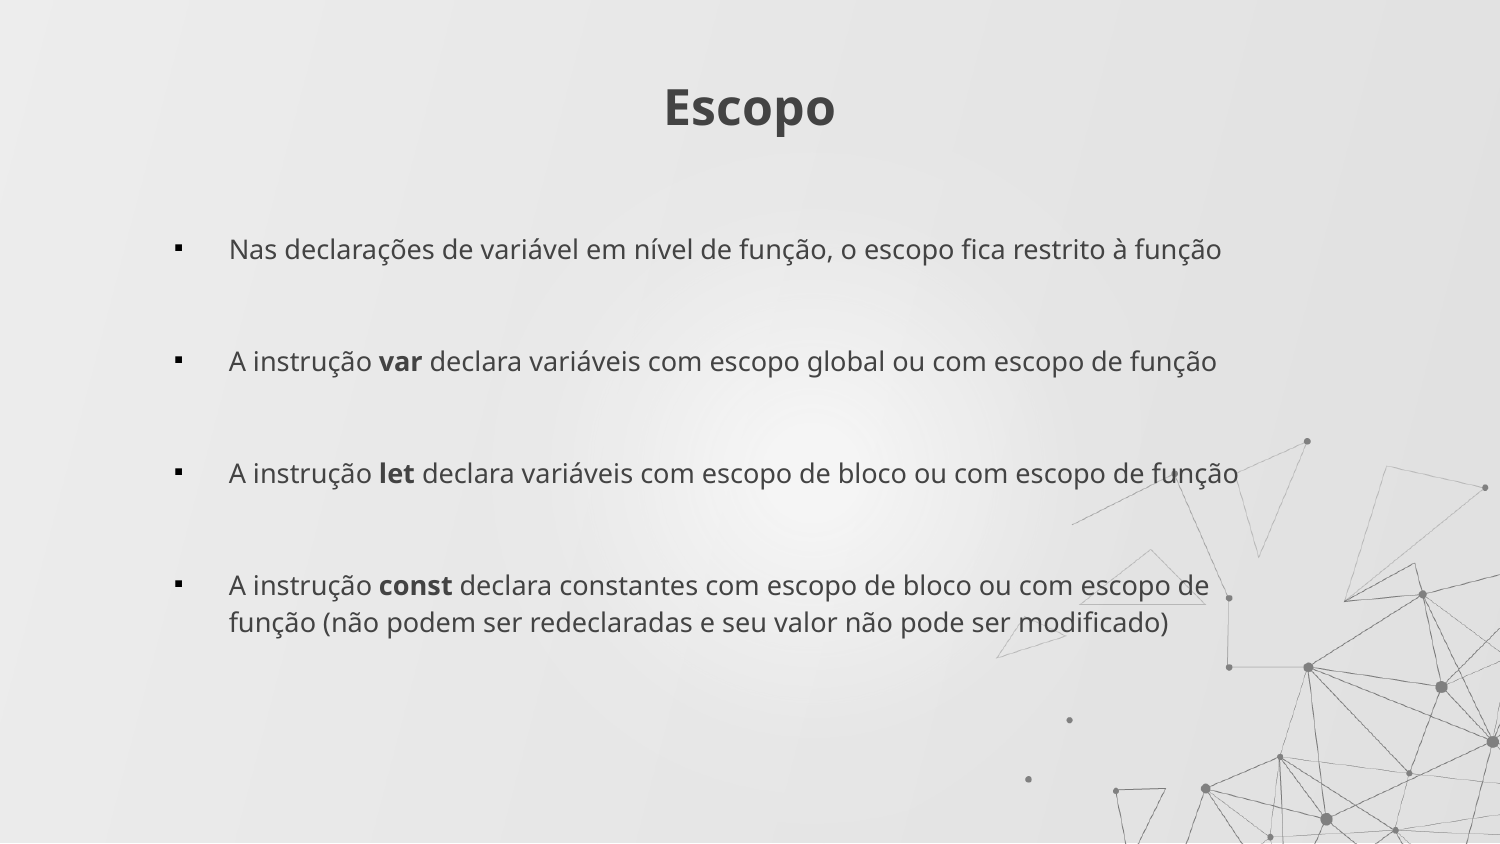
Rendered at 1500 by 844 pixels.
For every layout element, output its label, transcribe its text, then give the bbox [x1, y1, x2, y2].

picture [0, 0, 1500, 844]
title Escopo [60, 60, 1441, 216]
list Nas declarações de variável em nível de função, o escopo fica restrito à função A instrução var declara variáveis com escopo global ou com escopo de função A instrução let declara variáveis com escopo de bloco ou com escopo de função A instrução const declara constantes com escopo de bloco ou com escopo de função (não podem ser redeclaradas e seu valor não pode ser modificado) [142, 216, 1278, 455]
